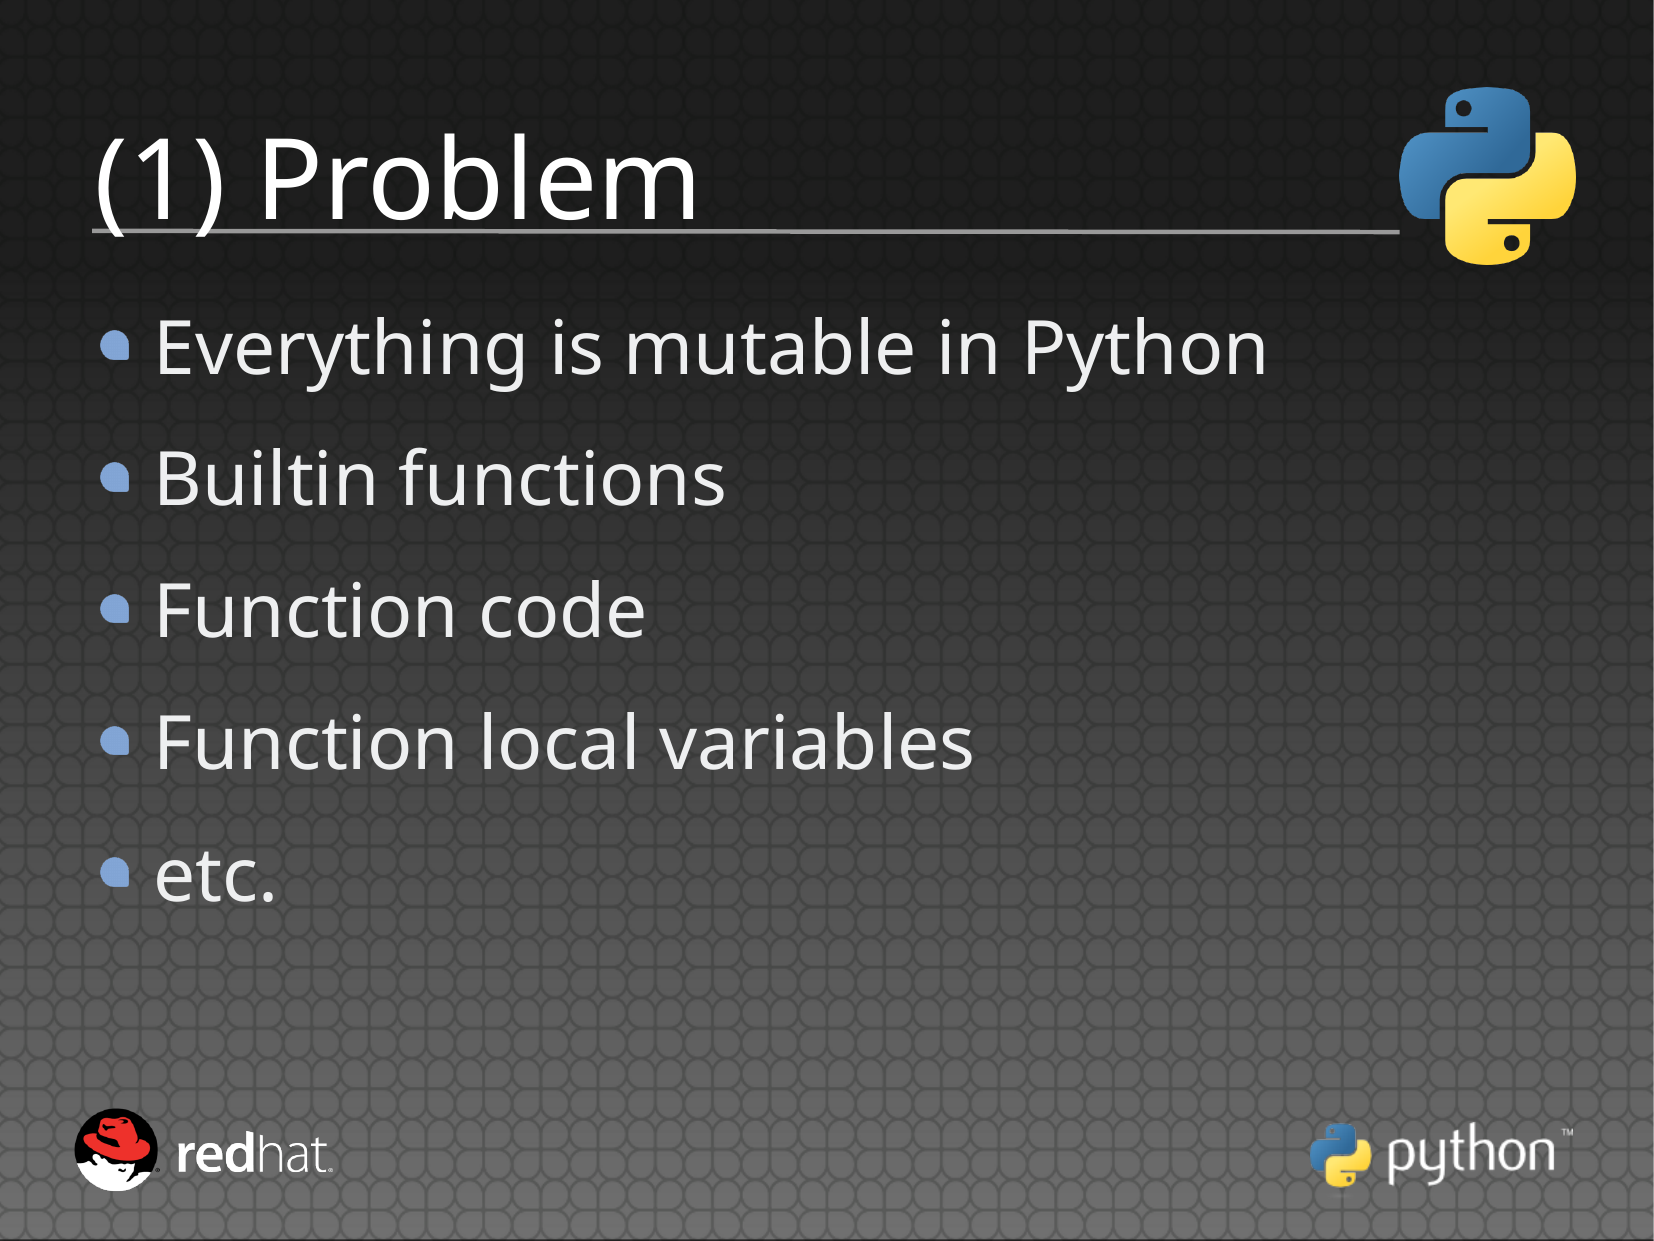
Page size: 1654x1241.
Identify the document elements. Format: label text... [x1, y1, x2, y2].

picture [0, 0, 1654, 1241]
title (1) Problem [94, 100, 1426, 251]
list Everything is mutable in Python Builtin functions Function code Function local variables etc. [82, 293, 1571, 1034]
